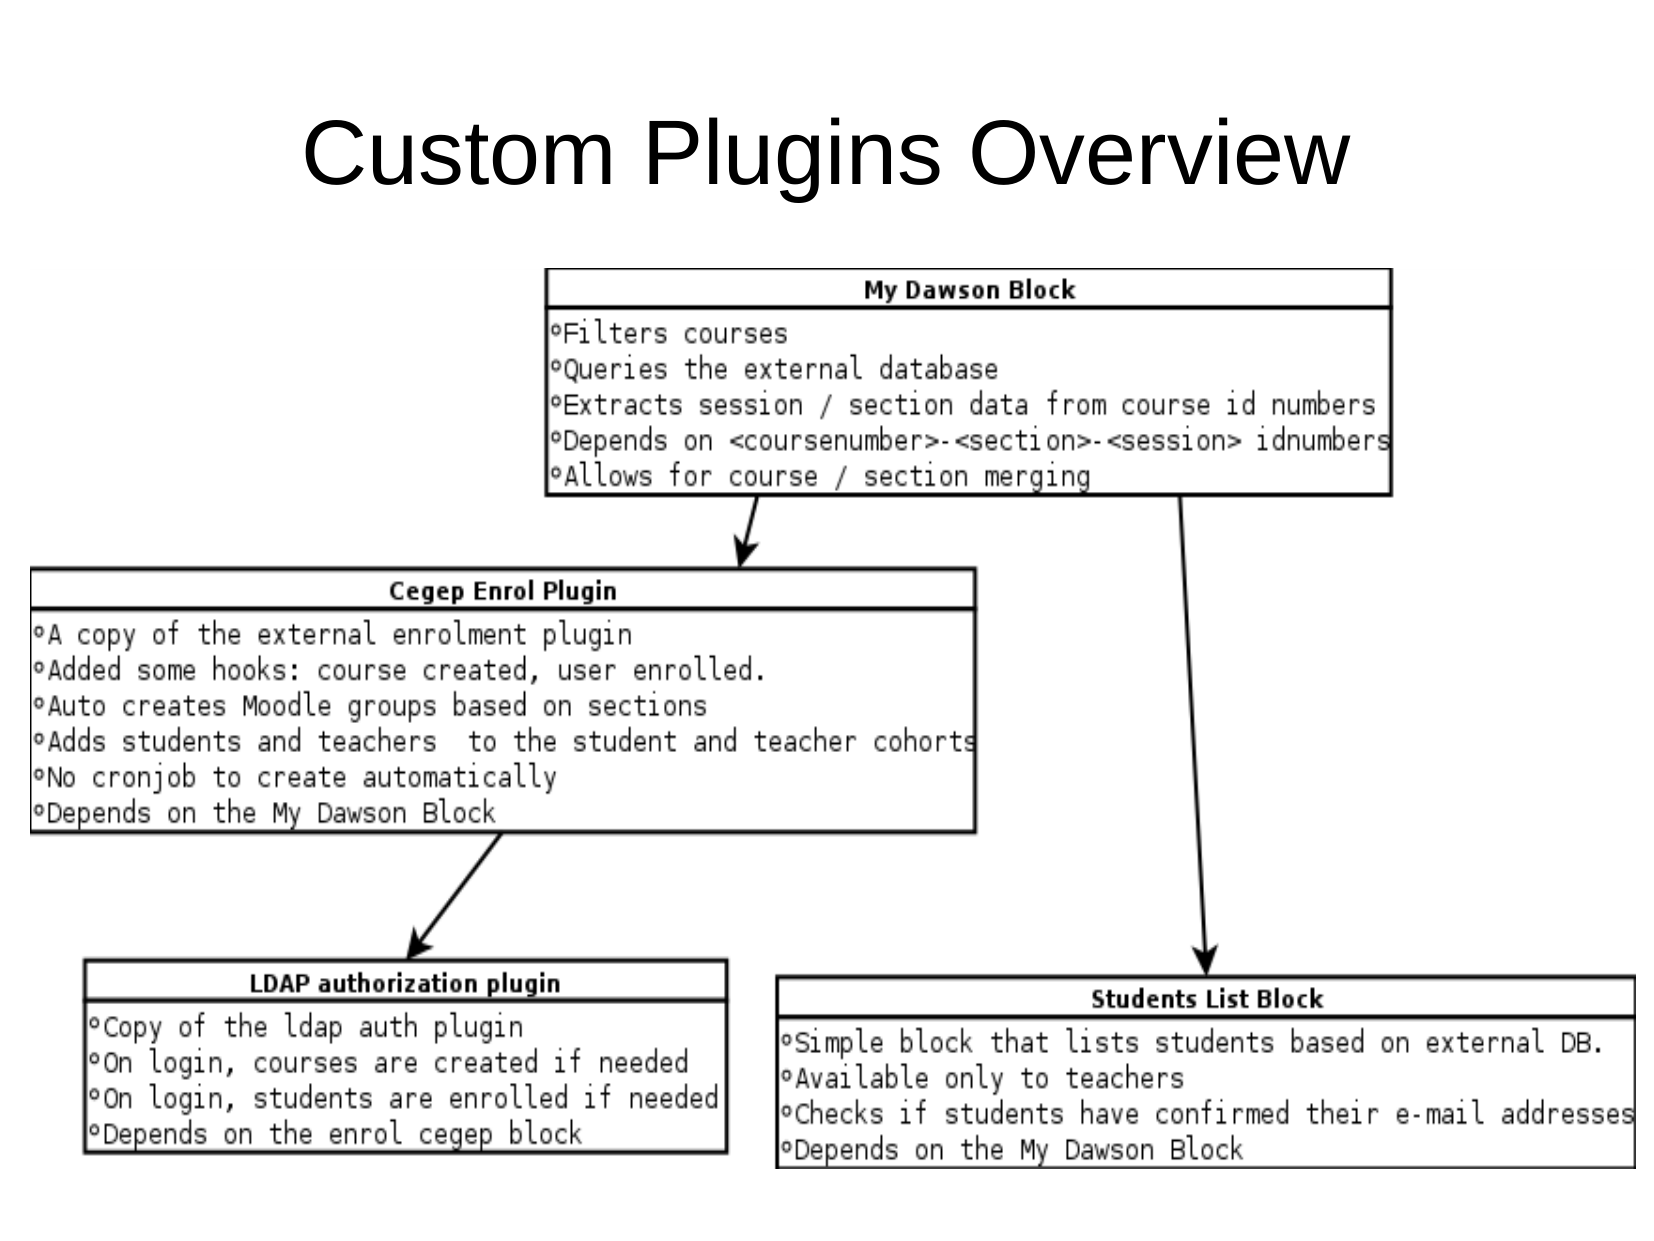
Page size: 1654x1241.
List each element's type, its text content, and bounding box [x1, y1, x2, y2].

title Custom Plugins Overview [82, 49, 1571, 257]
picture [30, 268, 1636, 1170]
